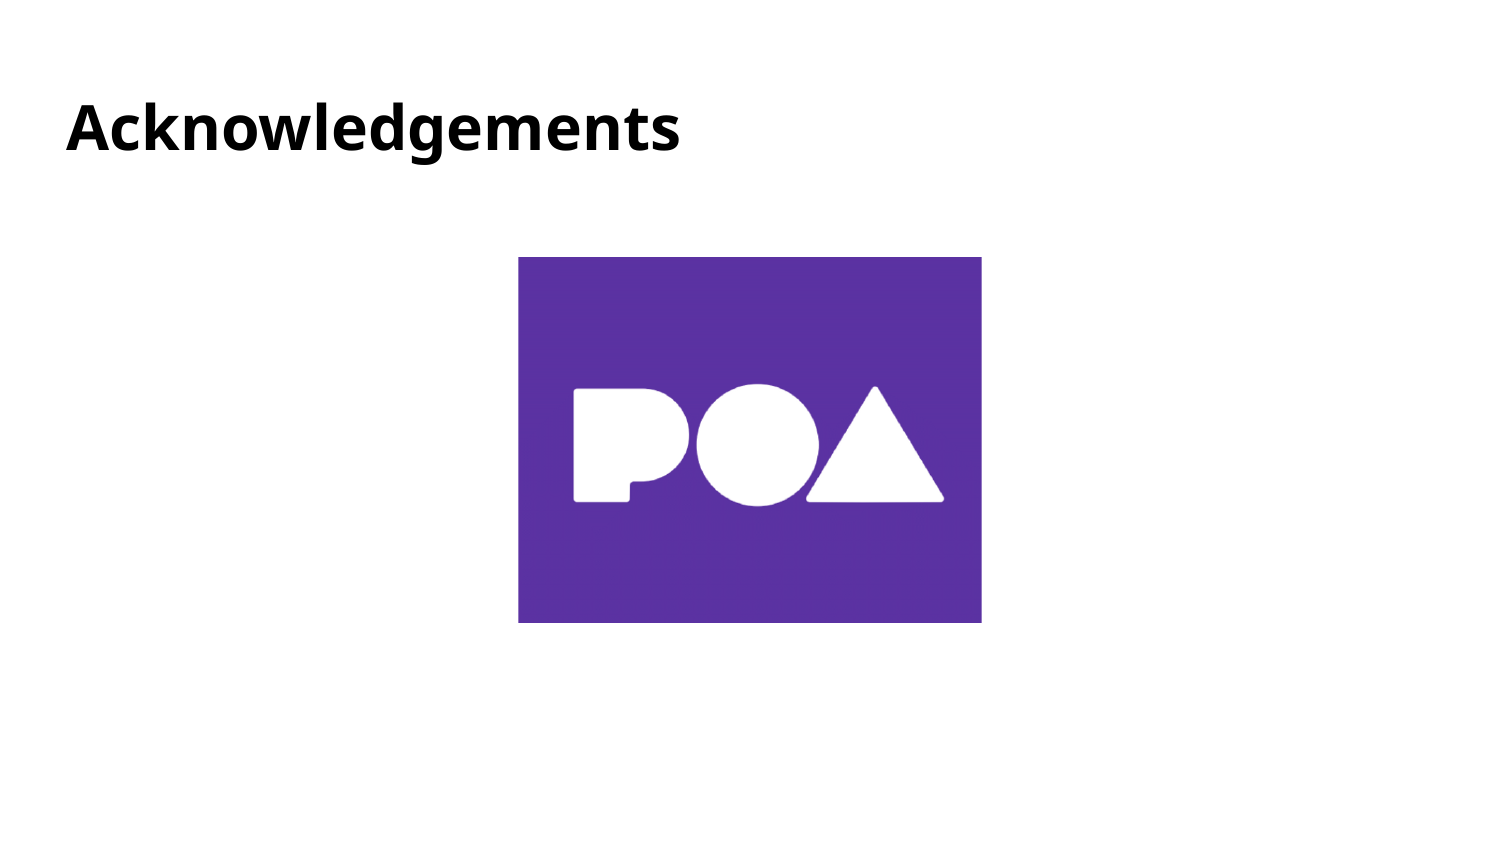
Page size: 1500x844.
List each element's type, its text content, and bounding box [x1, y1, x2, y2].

title Acknowledgements [51, 72, 1449, 176]
picture [518, 257, 982, 623]
